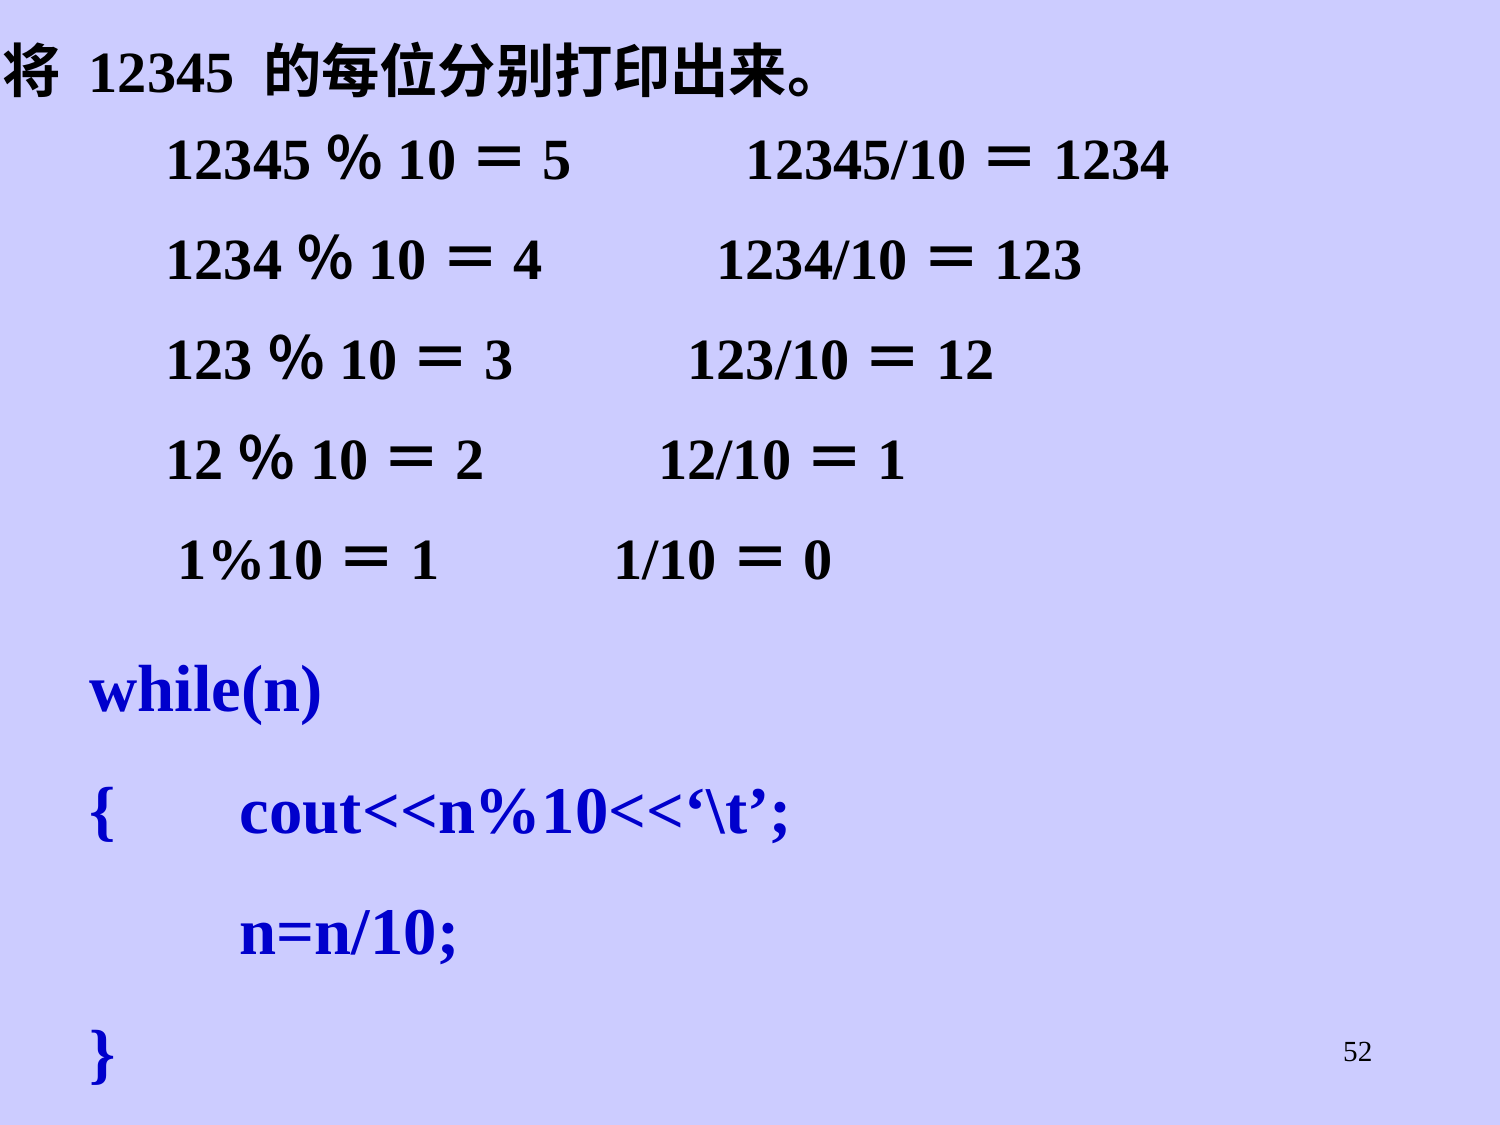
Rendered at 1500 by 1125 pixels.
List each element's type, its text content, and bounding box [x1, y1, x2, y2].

text_box while(n) { cout<<n%10<<‘\t’; n=n/10; } [74, 637, 1000, 1098]
text_box 123％10＝3 123/10＝12 [162, 312, 1326, 394]
text_box 1%10＝1 1/10＝0 [174, 512, 1338, 594]
text_box 1234％10＝4 1234/10＝123 [162, 212, 1326, 294]
text_box 12345％10＝5 12345/10＝1234 [162, 112, 1326, 194]
text_box <编号> [1074, 1025, 1388, 1101]
text_box 12％10＝2 12/10＝1 [162, 412, 1326, 494]
text_box 将 12345 的每位分别打印出来。 [0, 24, 1500, 106]
